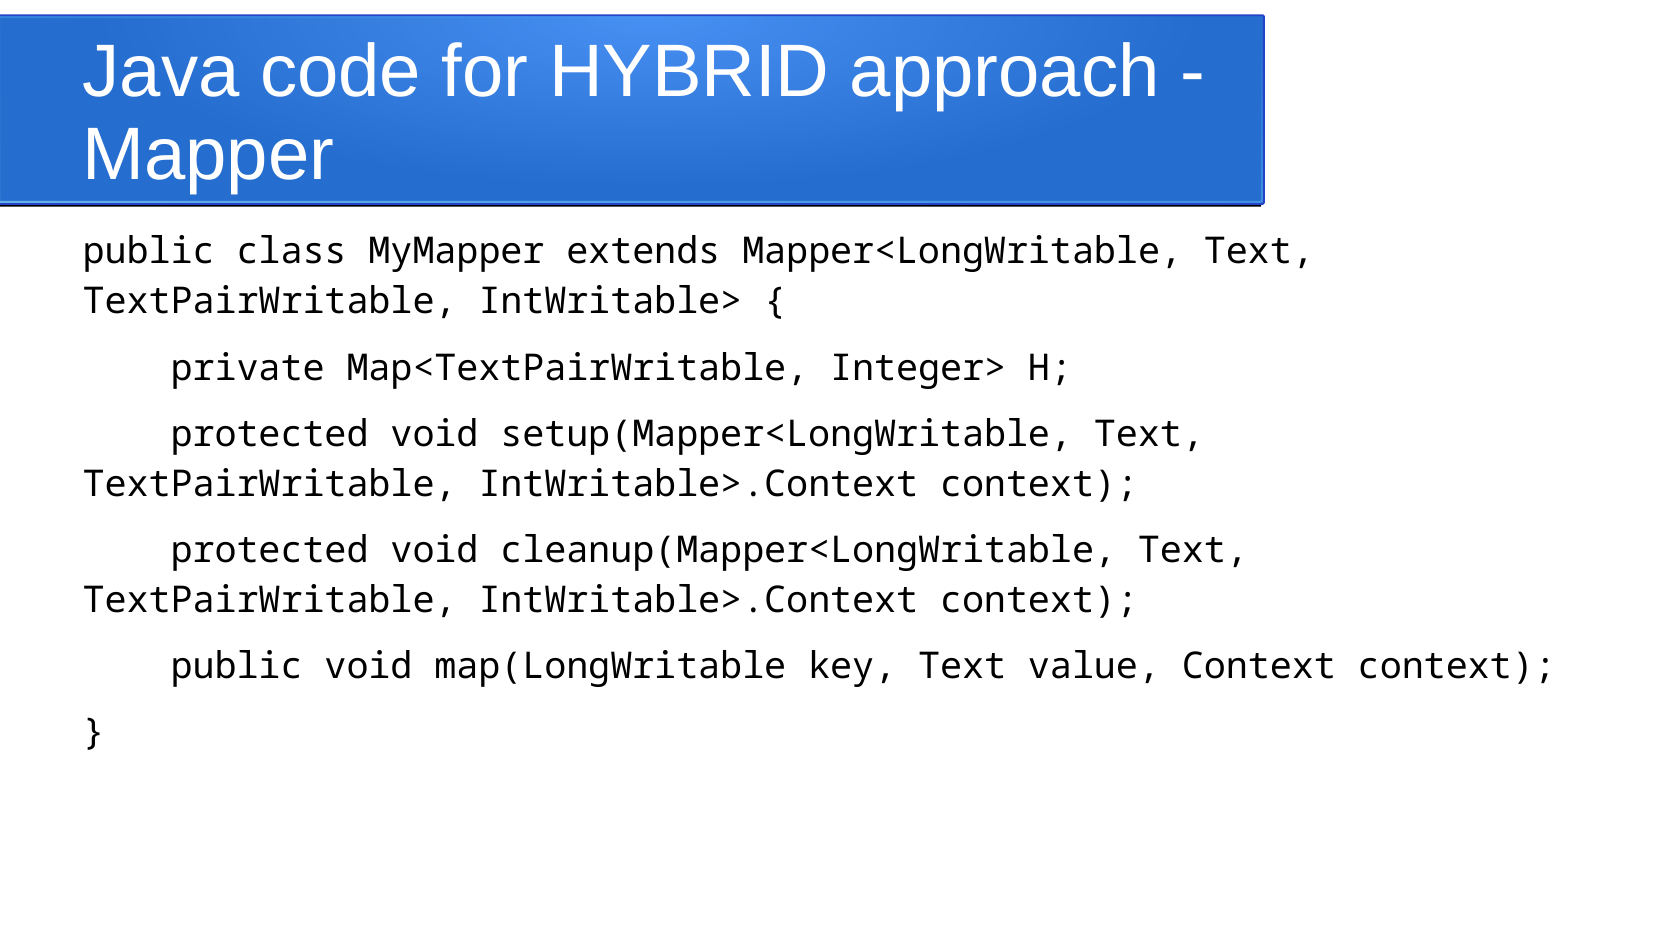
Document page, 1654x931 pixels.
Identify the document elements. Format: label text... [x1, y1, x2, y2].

list public class MyMapper extends Mapper<LongWritable, Text, TextPairWritable, IntWritable> { private Map<TextPairWritable, Integer> H; protected void setup(Mapper<LongWritable, Text, TextPairWritable, IntWritable>.Context context); protected void cleanup(Mapper<LongWritable, Text, TextPairWritable, IntWritable>.Context context); public void map(LongWritable key, Text value, Context context); } [82, 224, 1571, 764]
title Java code for HYBRID approach - Mapper [82, 29, 1235, 196]
